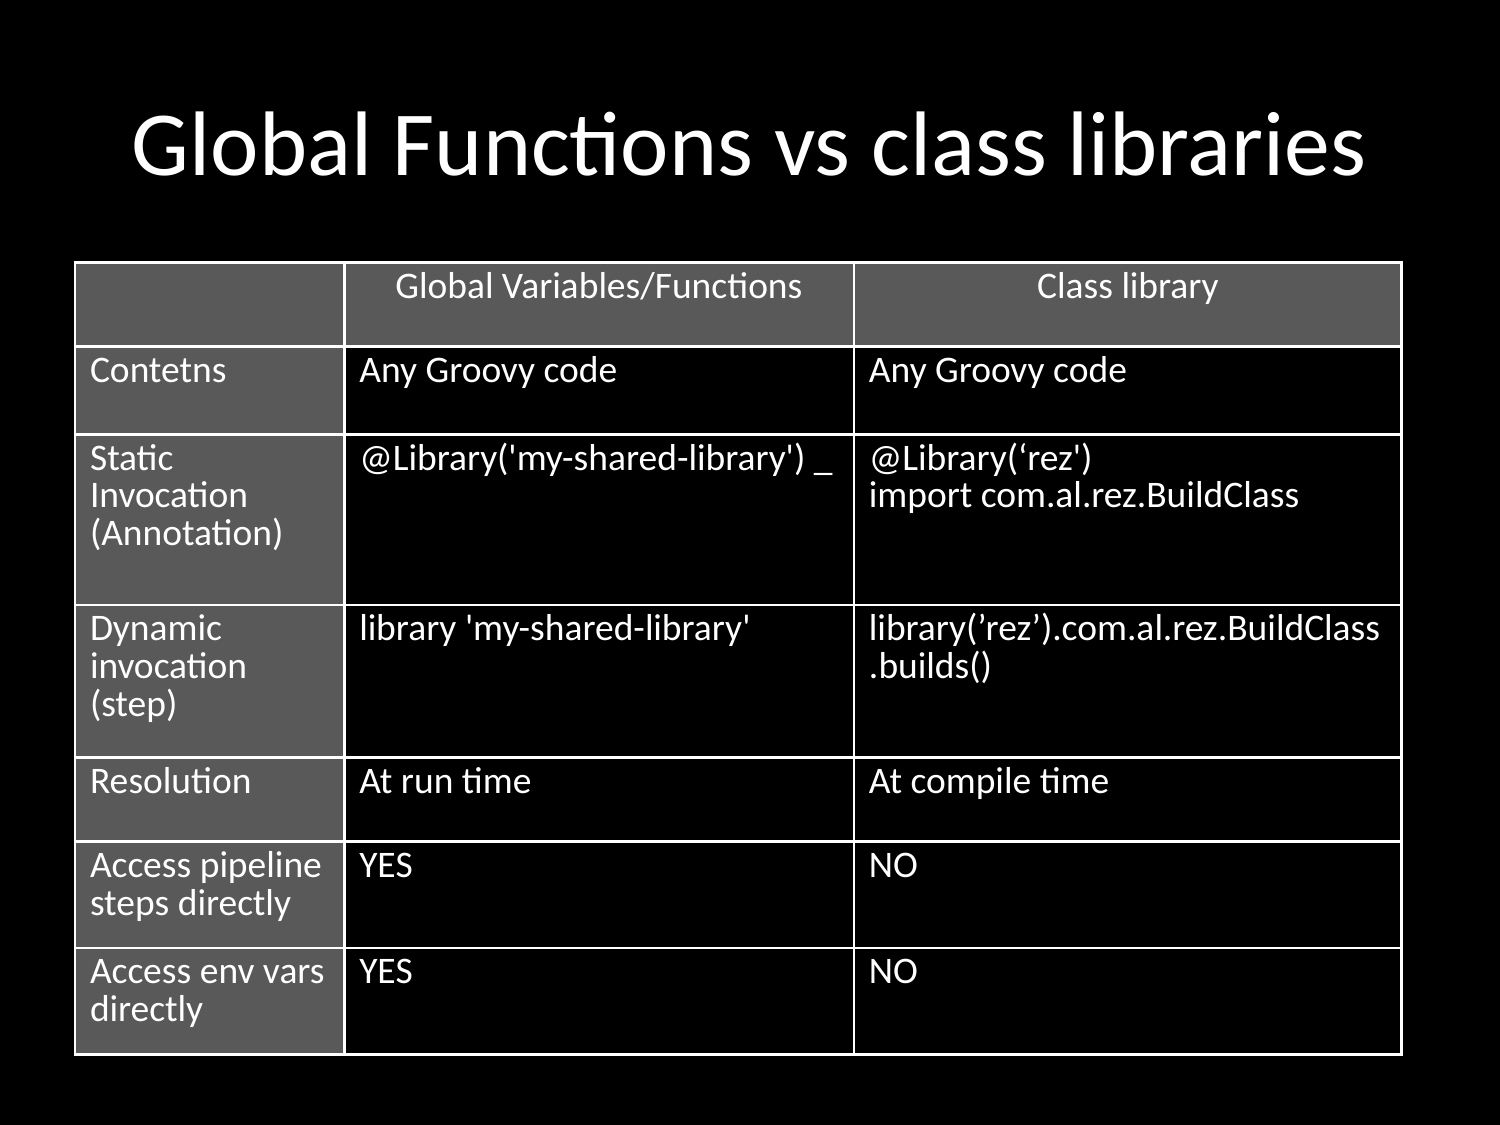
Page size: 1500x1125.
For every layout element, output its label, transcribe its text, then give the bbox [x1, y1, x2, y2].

table_cell Any Groovy code [346, 348, 853, 433]
table_cell Resolution [76, 759, 343, 840]
table_cell Any Groovy code [855, 348, 1400, 433]
table_cell YES [346, 949, 853, 1053]
table_cell library(’rez’).com.al.rez.BuildClass.builds() [855, 606, 1400, 756]
table_cell library 'my-shared-library' [346, 606, 853, 756]
table_cell Access env vars directly [76, 949, 343, 1053]
table_header Global Variables/Functions [346, 264, 853, 345]
title Global Functions vs class libraries [75, 45, 1425, 233]
table_cell Static Invocation (Annotation) [76, 436, 343, 604]
table_cell NO [855, 949, 1400, 1053]
table_header [76, 264, 343, 345]
table_cell @Library('my-shared-library') _ [346, 436, 853, 604]
table_cell Dynamic invocation (step) [76, 606, 343, 756]
table_cell YES [346, 843, 853, 947]
table_header Class library [855, 264, 1400, 345]
table_cell At compile time [855, 759, 1400, 840]
table_cell At run time [346, 759, 853, 840]
table_cell @Library(‘rez') import com.al.rez.BuildClass [855, 436, 1400, 604]
table_cell NO [855, 843, 1400, 947]
table_cell Contetns [76, 348, 343, 433]
table_cell Access pipeline steps directly [76, 843, 343, 947]
